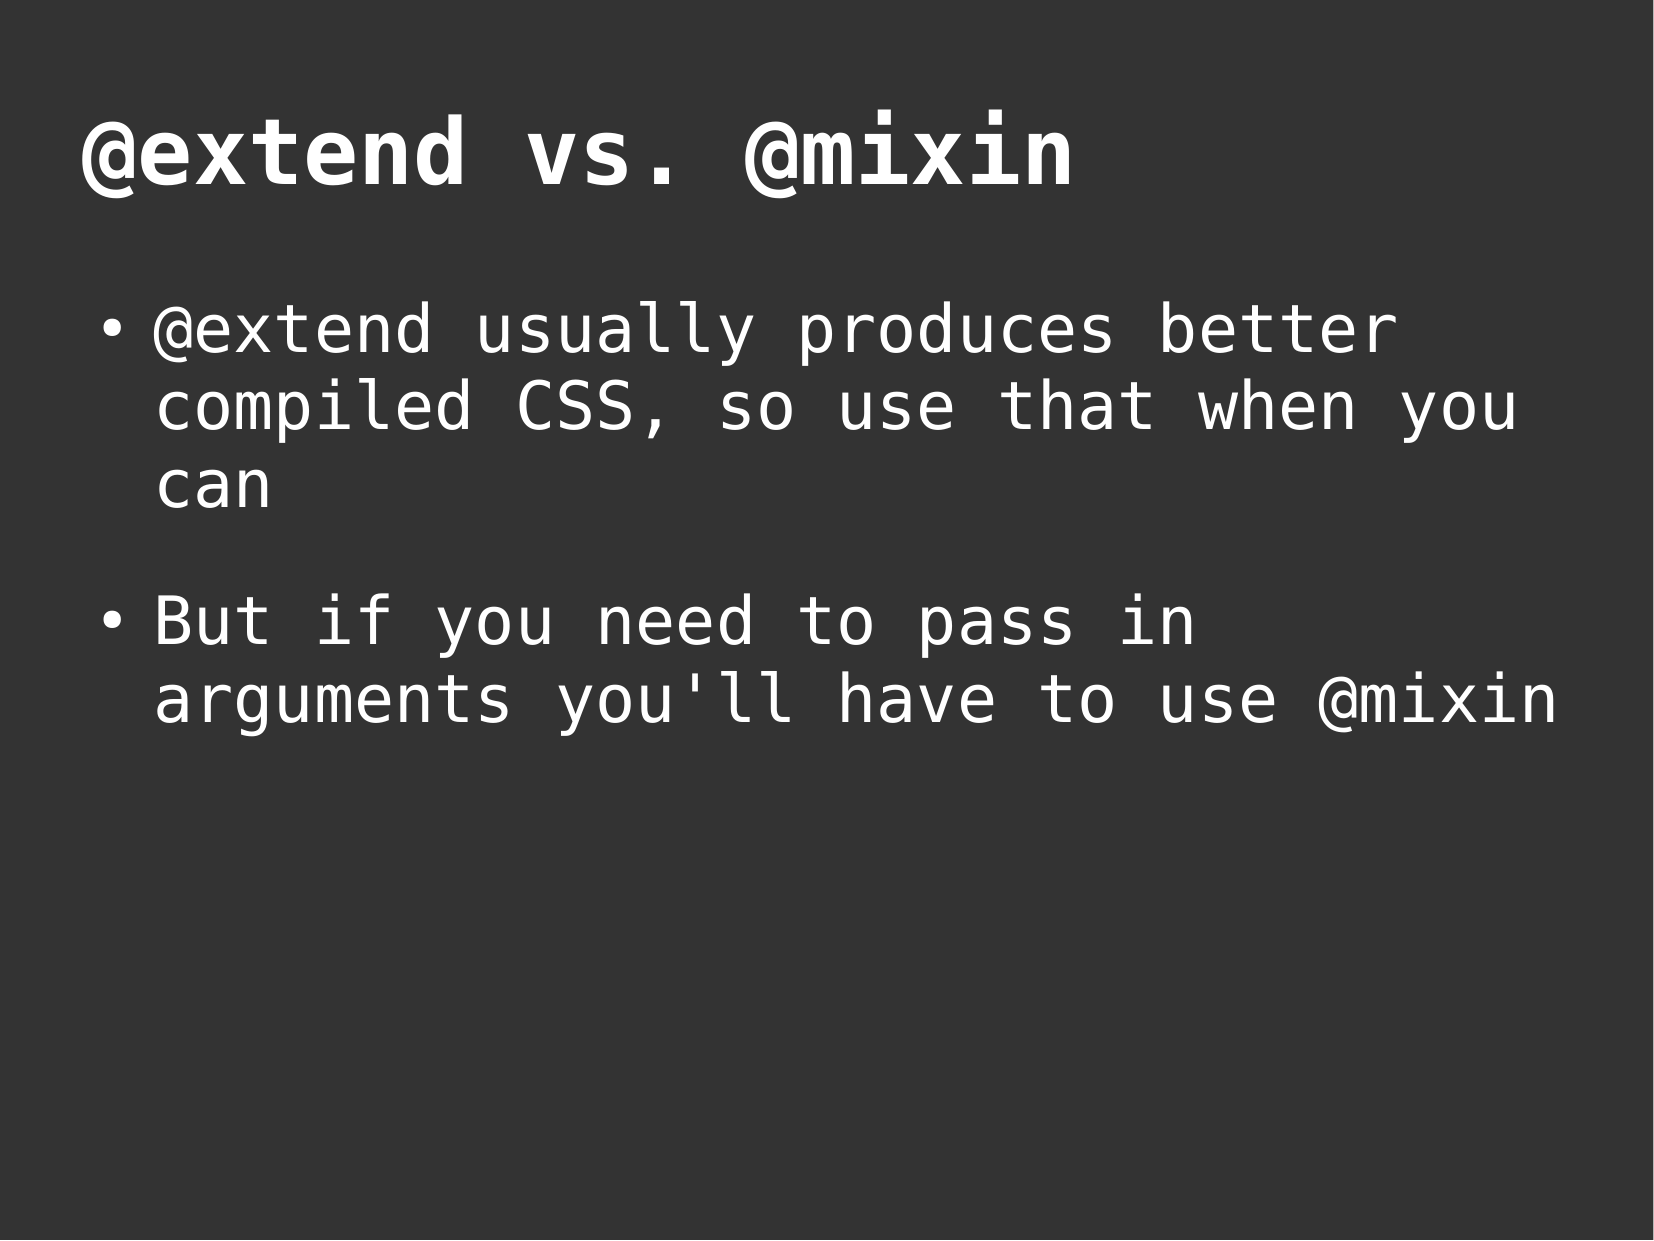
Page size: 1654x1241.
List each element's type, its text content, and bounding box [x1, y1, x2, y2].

list @extend usually produces better compiled CSS, so use that when you can But if you need to pass in arguments you'll have to use @mixin [82, 290, 1571, 1182]
title @extend vs. @mixin [82, 49, 1571, 257]
